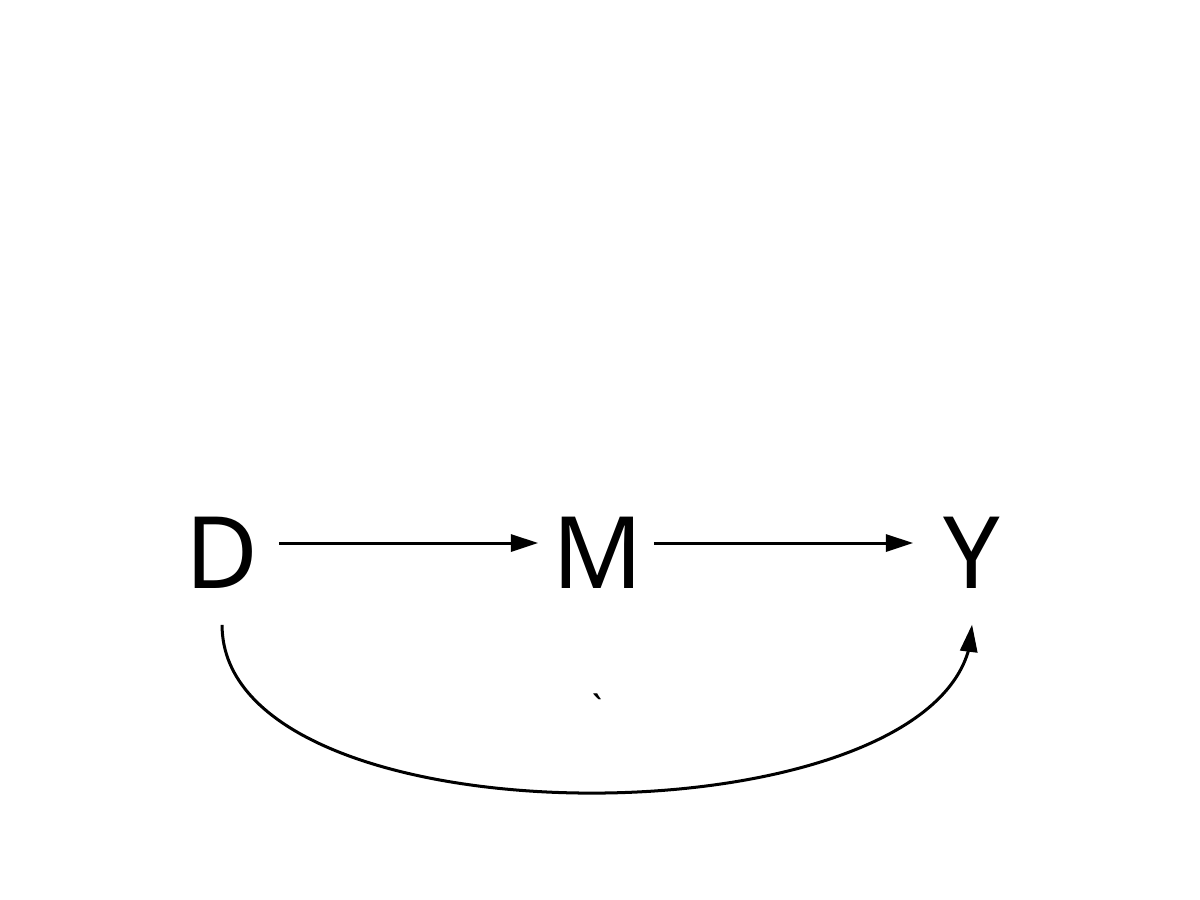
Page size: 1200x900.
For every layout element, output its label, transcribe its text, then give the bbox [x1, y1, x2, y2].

text_box Y [912, 473, 1032, 607]
text_box D [162, 473, 282, 607]
text_box M [537, 473, 657, 607]
